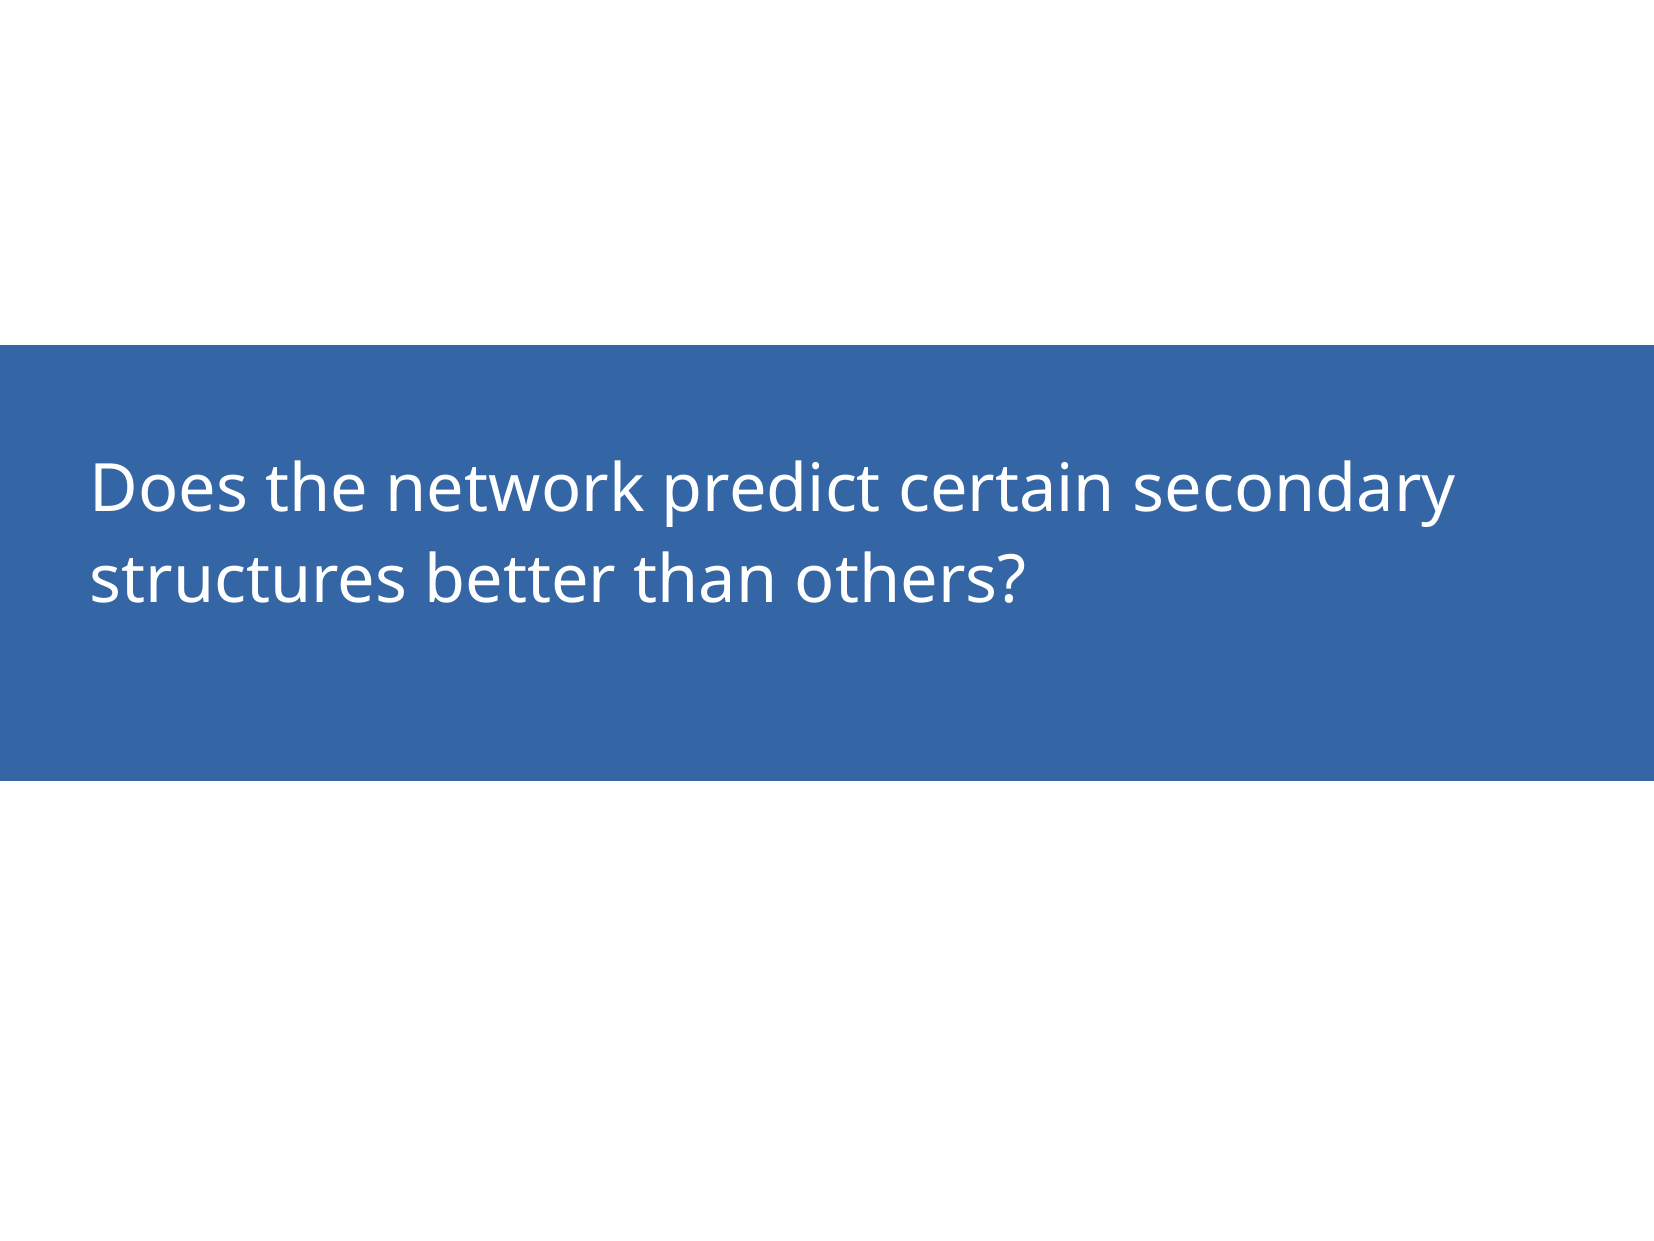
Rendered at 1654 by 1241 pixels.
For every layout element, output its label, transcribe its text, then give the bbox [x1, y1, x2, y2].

text_box [0, 345, 1654, 781]
text_box Does the network predict certain secondary structures better than others? [0, 433, 1647, 689]
